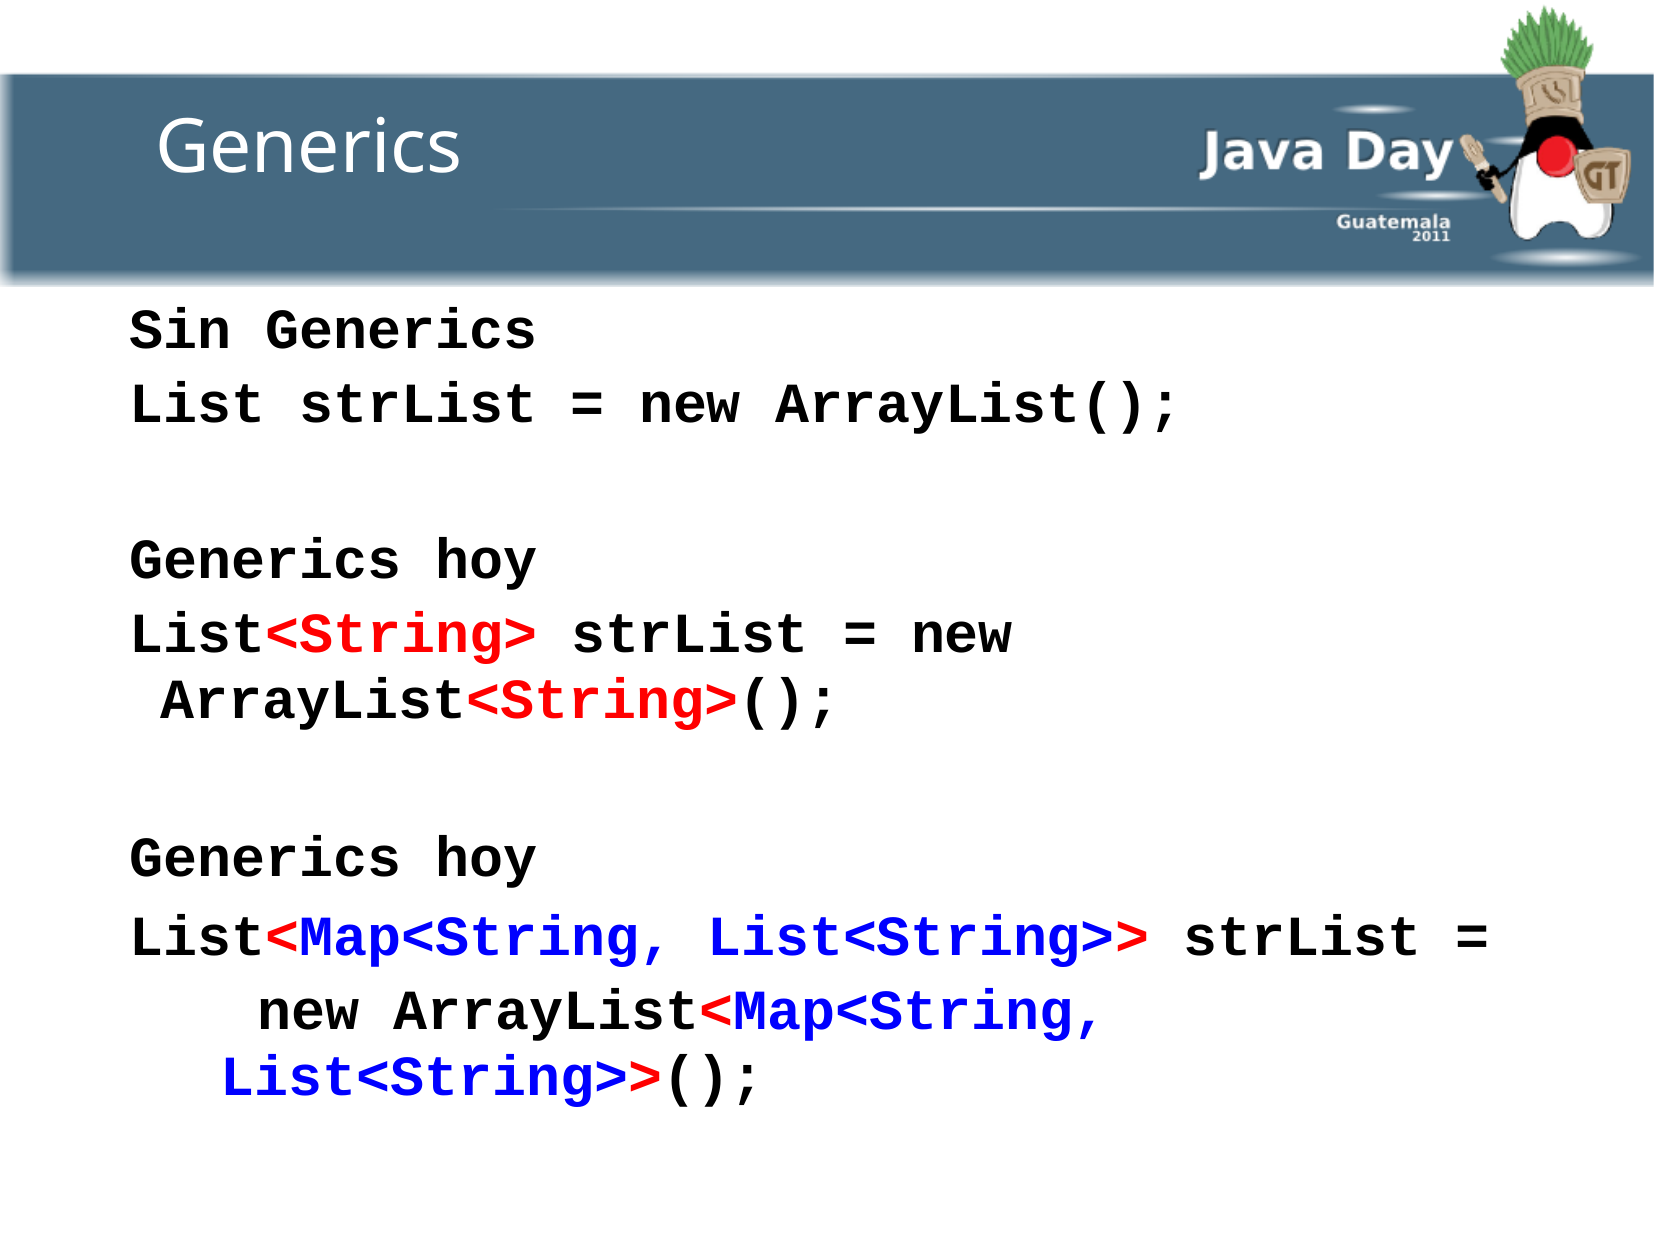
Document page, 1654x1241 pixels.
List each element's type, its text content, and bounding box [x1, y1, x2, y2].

picture [0, 3, 1654, 287]
list Sin Generics List strList = new ArrayList(); Generics hoy List<String> strList = new ArrayList<String>(); Generics hoy List<Map<String, List<String>> strList = new ArrayList<Map<String, List<String>>(); [129, 289, 1493, 1182]
title Generics [154, 94, 1526, 198]
